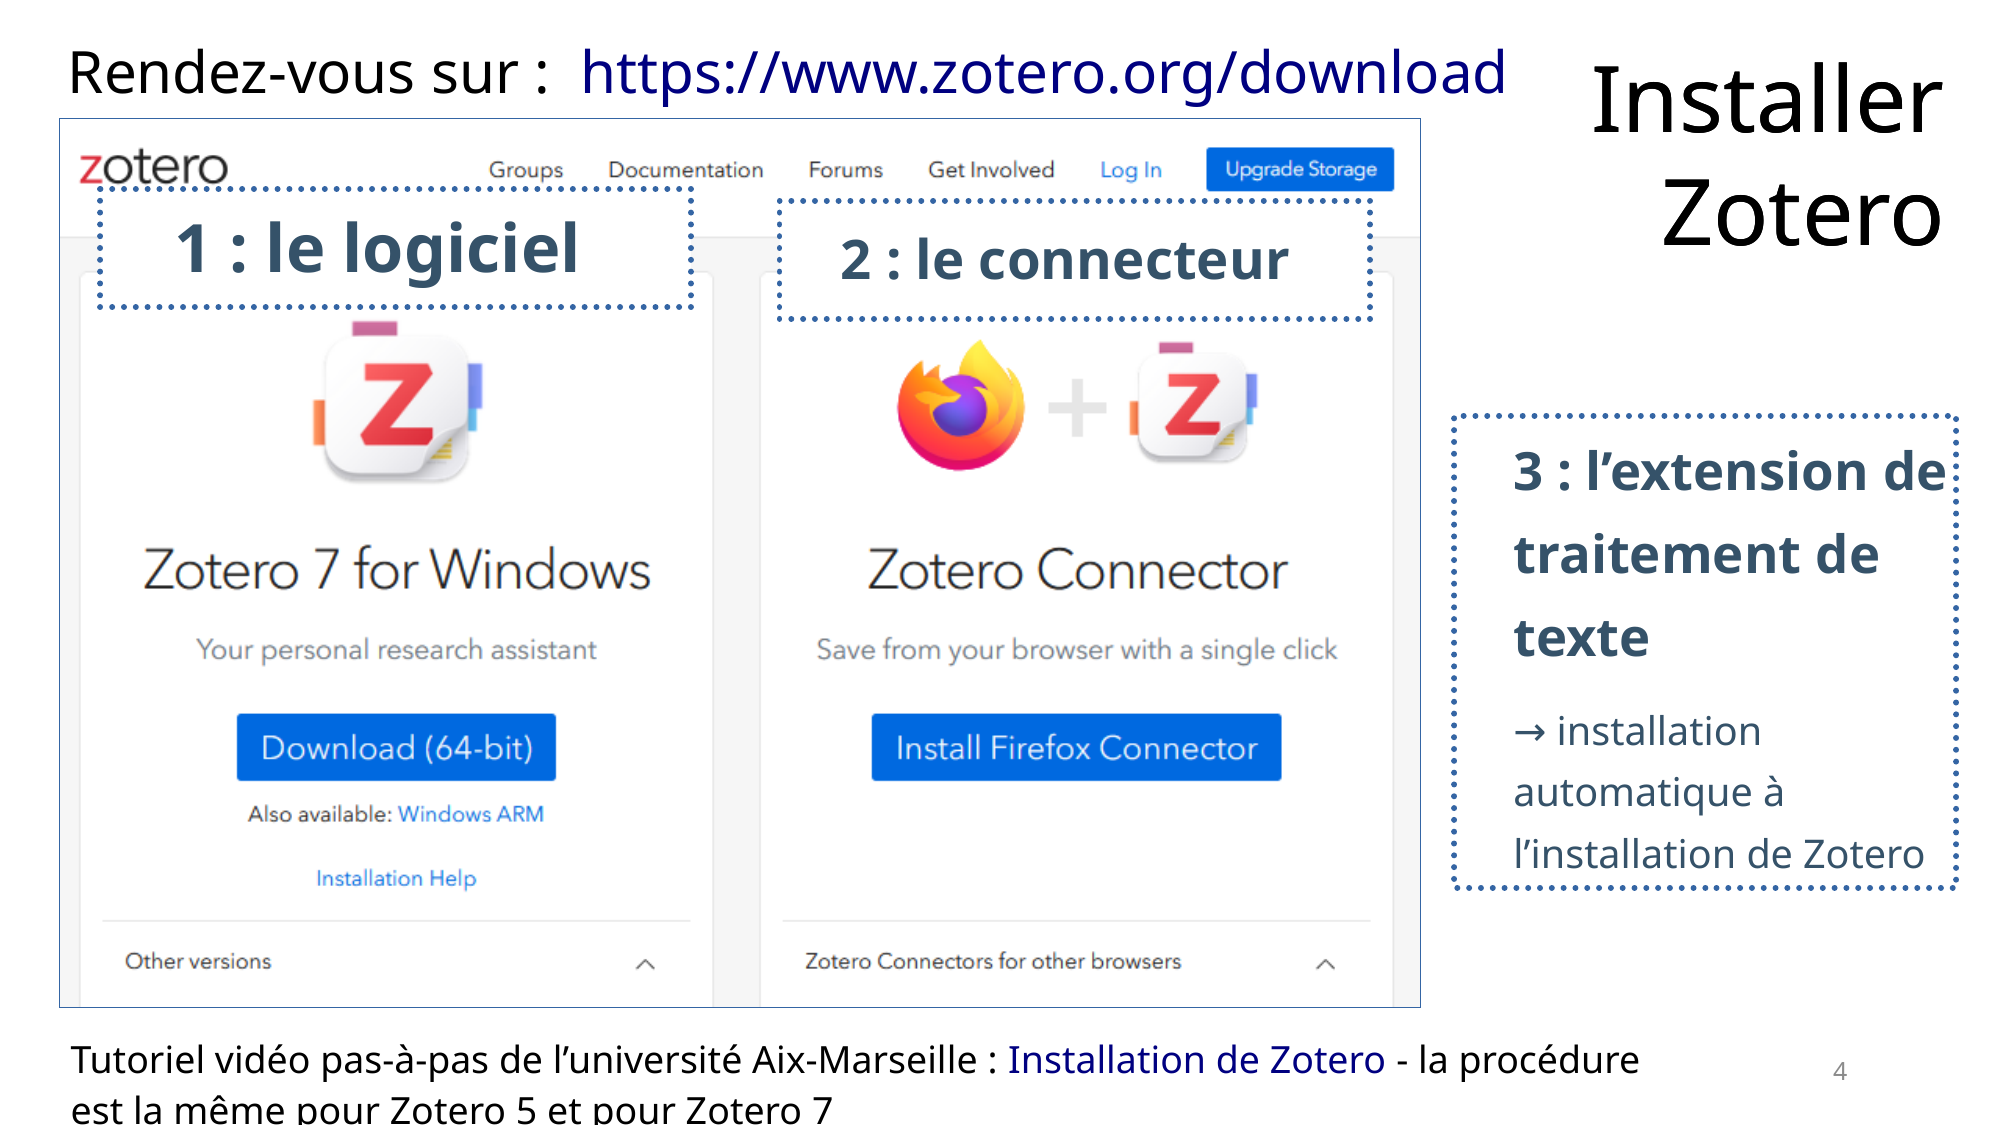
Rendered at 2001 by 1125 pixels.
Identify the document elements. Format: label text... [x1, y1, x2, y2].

title Installer Zotero [1491, 37, 1946, 274]
list 1 : le logiciel [100, 188, 691, 308]
list 3 : l’extension de traitement de texte → installation automatique à l’installation de Zotero [1454, 415, 1957, 888]
picture [59, 118, 1421, 1008]
text_box Rendez-vous sur : https://www.zotero.org/download [53, 23, 1530, 101]
text_box Tutoriel vidéo pas-à-pas de l’université Aix-Marseille : Installation de Zotero - la procédure est la même pour Zotero 5 et pour Zotero 7 [55, 1026, 1687, 1117]
list 2 : le connecteur [779, 200, 1371, 319]
